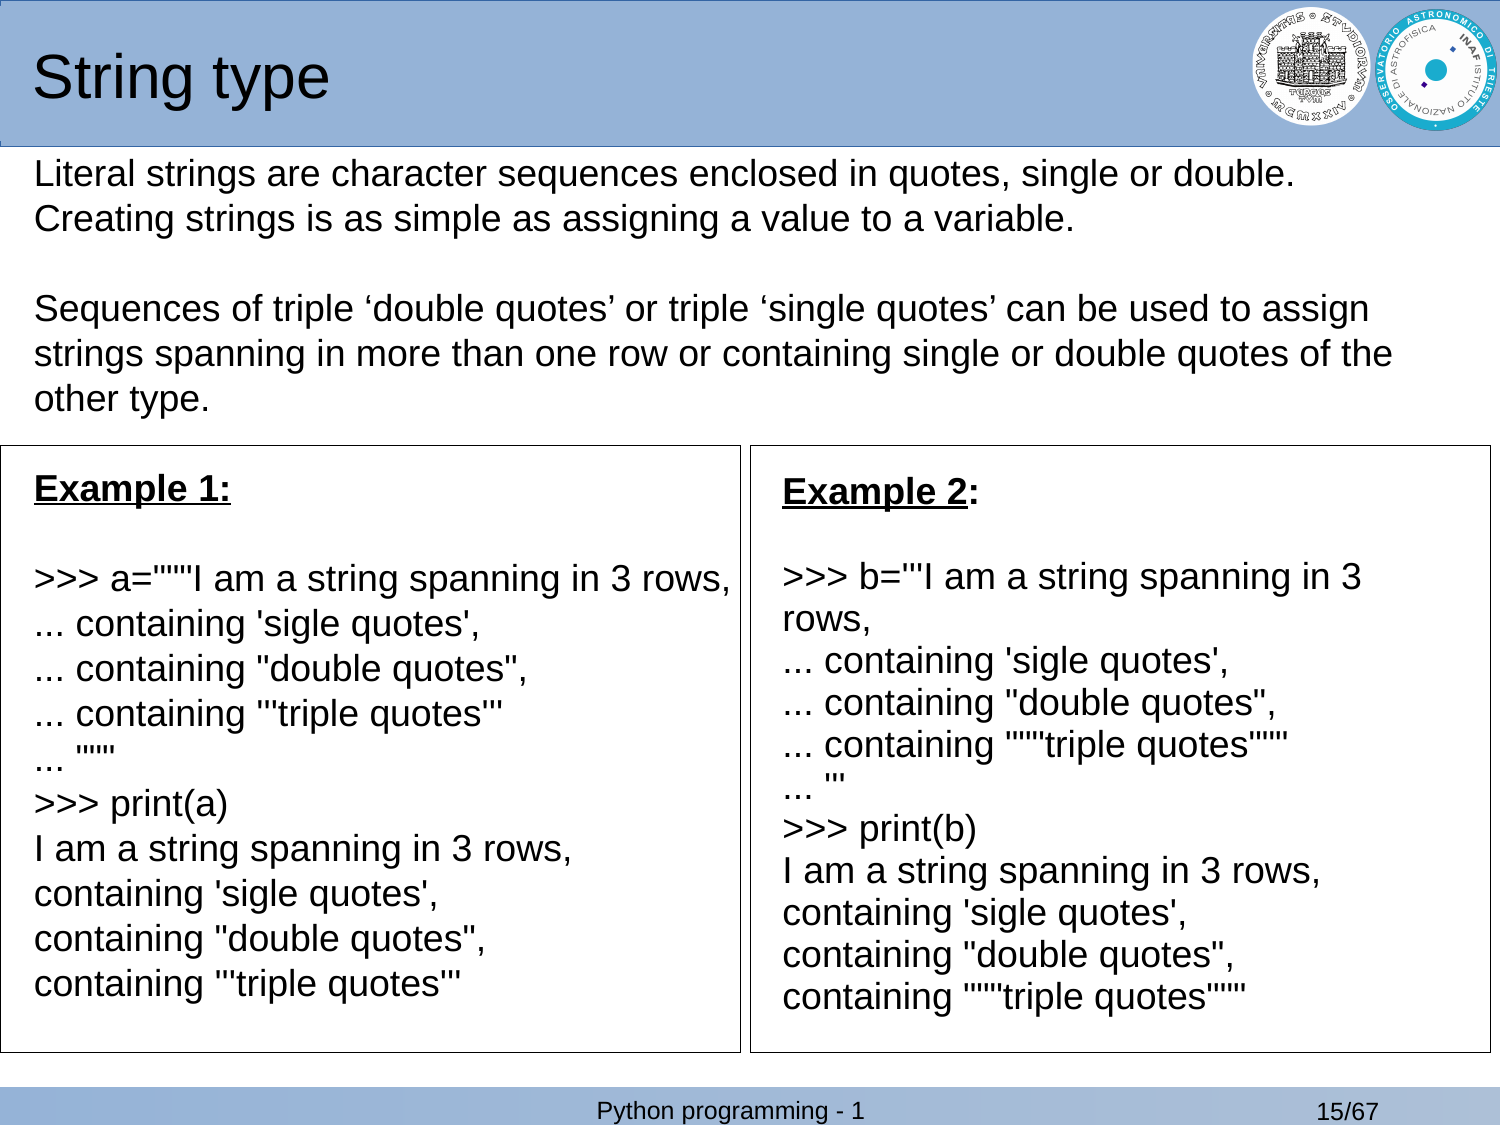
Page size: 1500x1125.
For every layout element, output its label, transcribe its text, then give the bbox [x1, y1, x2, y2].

text_box [0, 445, 741, 1053]
text_box Example 2: >>> b='''I am a string spanning in 3 rows, ... containing 'sigle quotes', ... containing "double quotes", ... containing """triple quotes""" ... ''' >>> print(b) I am a string spanning in 3 rows, containing 'sigle quotes', containing "double quotes", containing """triple quotes""" [767, 462, 1458, 1068]
picture [1253, 0, 1500, 156]
text_box [750, 445, 1491, 1053]
text_box String type [0, 5, 1253, 141]
list Literal strings are character sequences enclosed in quotes, single or double. Creating strings is as simple as assigning a value to a variable. Sequences of triple ‘double quotes’ or triple ‘single quotes’ can be used to assign strings spanning in more than one row or containing single or double quotes of the other type. Example 1: >>> a="""I am a string spanning in 3 rows, ... containing 'sigle quotes', ... containing "double quotes", ... containing '''triple quotes''' ... """ >>> print(a) I am a string spanning in 3 rows, containing 'sigle quotes', containing "double quotes", containing '''triple quotes''' [18, 140, 1477, 1053]
